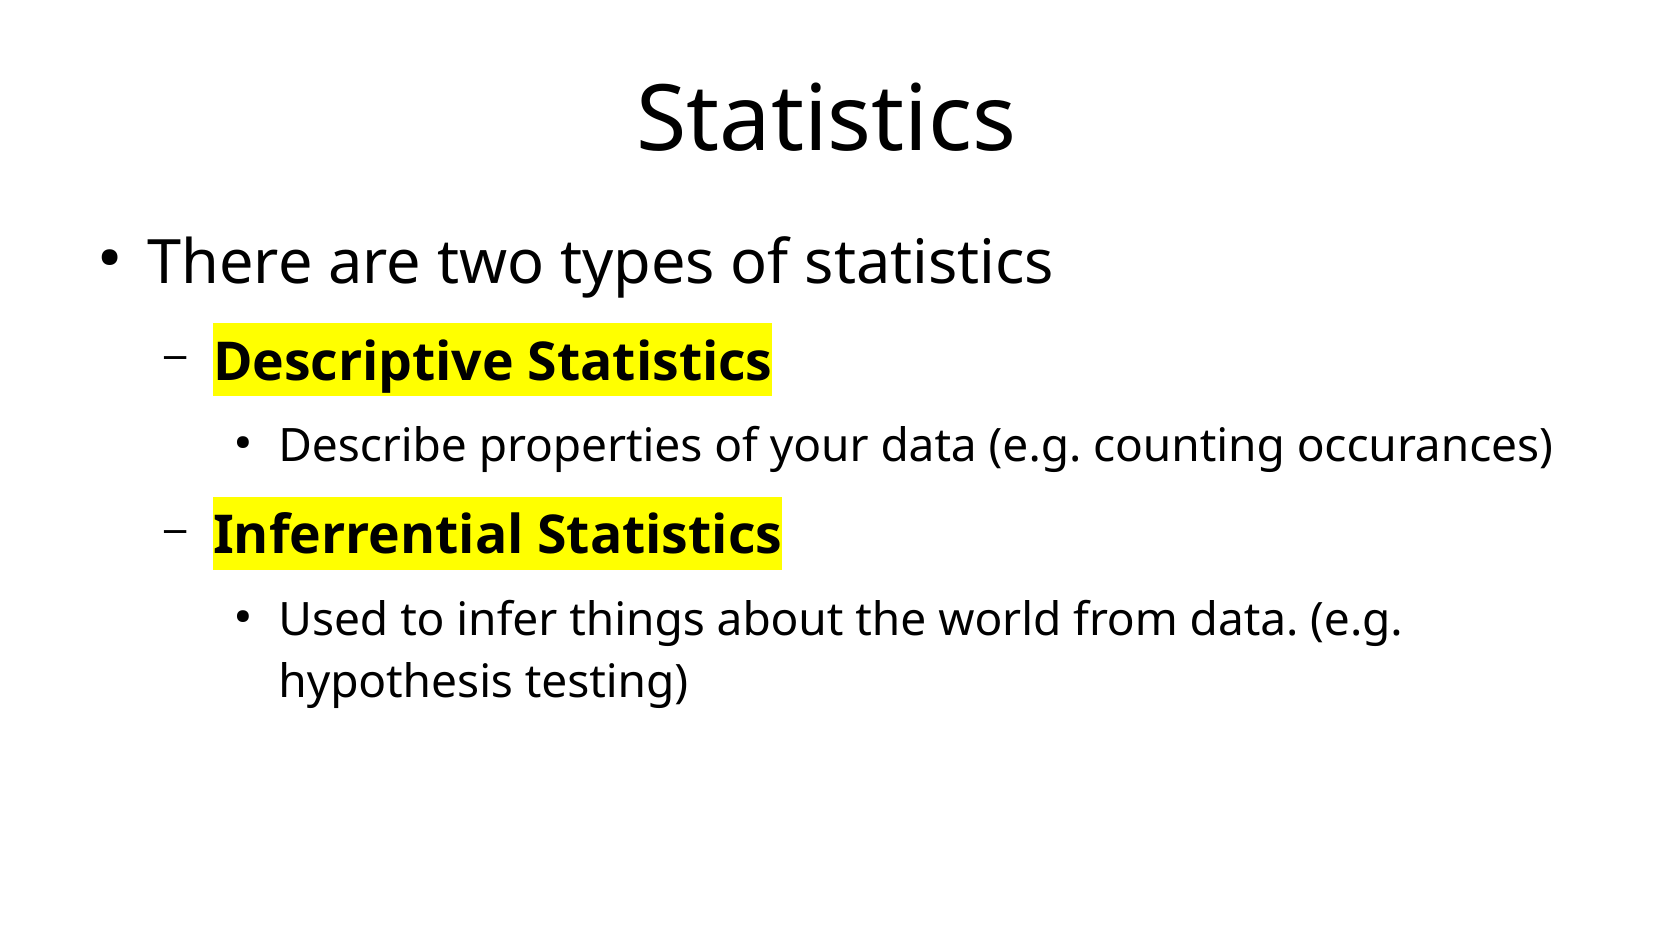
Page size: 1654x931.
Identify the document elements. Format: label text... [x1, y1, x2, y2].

title Statistics [82, 37, 1571, 193]
list There are two types of statistics Descriptive Statistics Describe properties of your data (e.g. counting occurances) Inferrential Statistics Used to infer things about the world from data. (e.g. hypothesis testing) [82, 217, 1571, 758]
